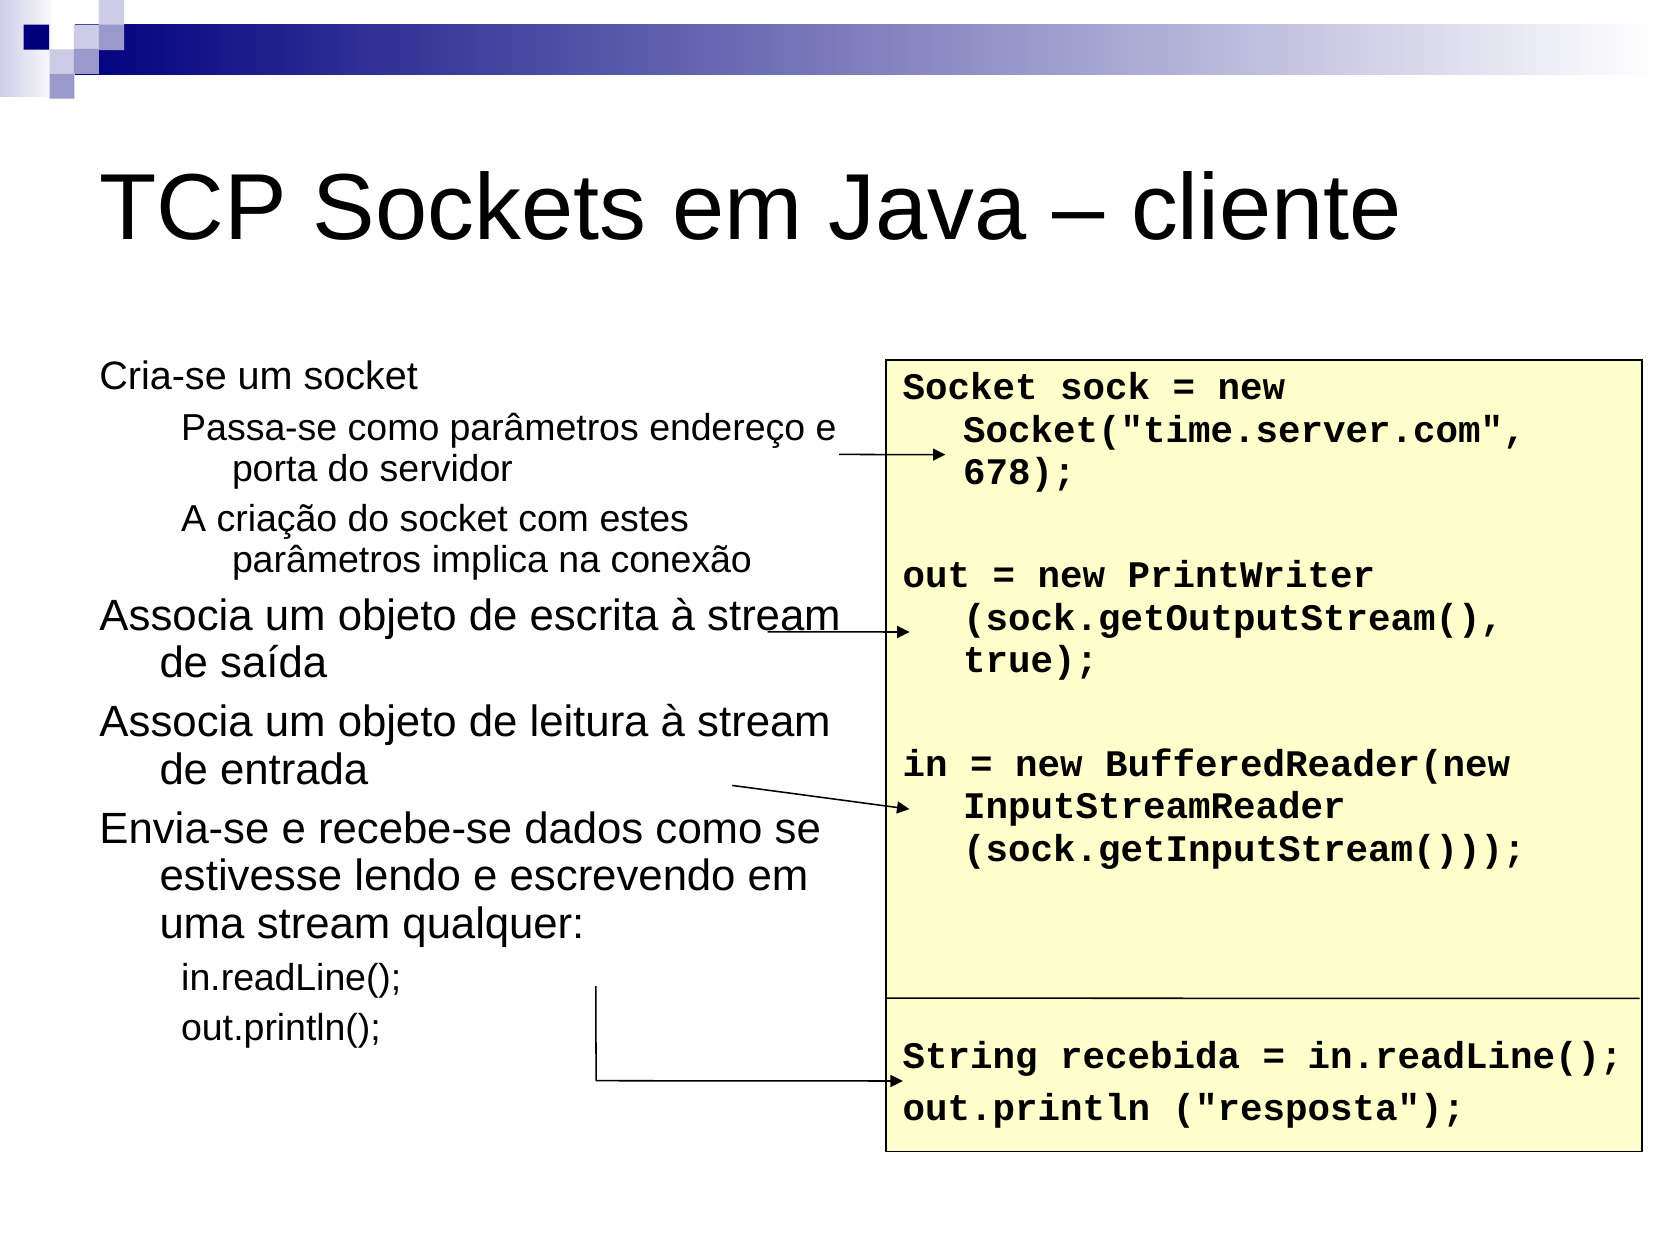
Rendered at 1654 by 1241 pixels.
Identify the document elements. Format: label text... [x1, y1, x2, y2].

list Cria-se um socket Passa-se como parâmetros endereço e porta do servidor A criação do socket com estes parâmetros implica na conexão Associa um objeto de escrita à stream de saída Associa um objeto de leitura à stream de entrada Envia-se e recebe-se dados como se estivesse lendo e escrevendo em uma stream qualquer: in.readLine(); out.println(); [82, 346, 874, 1176]
title TCP Sockets em Java – cliente [82, 82, 1572, 331]
text_box Socket sock = new Socket("time.server.com", 678); out = new PrintWriter (sock.getOutputStream(), true); in = new BufferedReader(new InputStreamReader (sock.getInputStream())); String recebida = in.readLine(); out.println ("resposta"); [886, 360, 1642, 1152]
